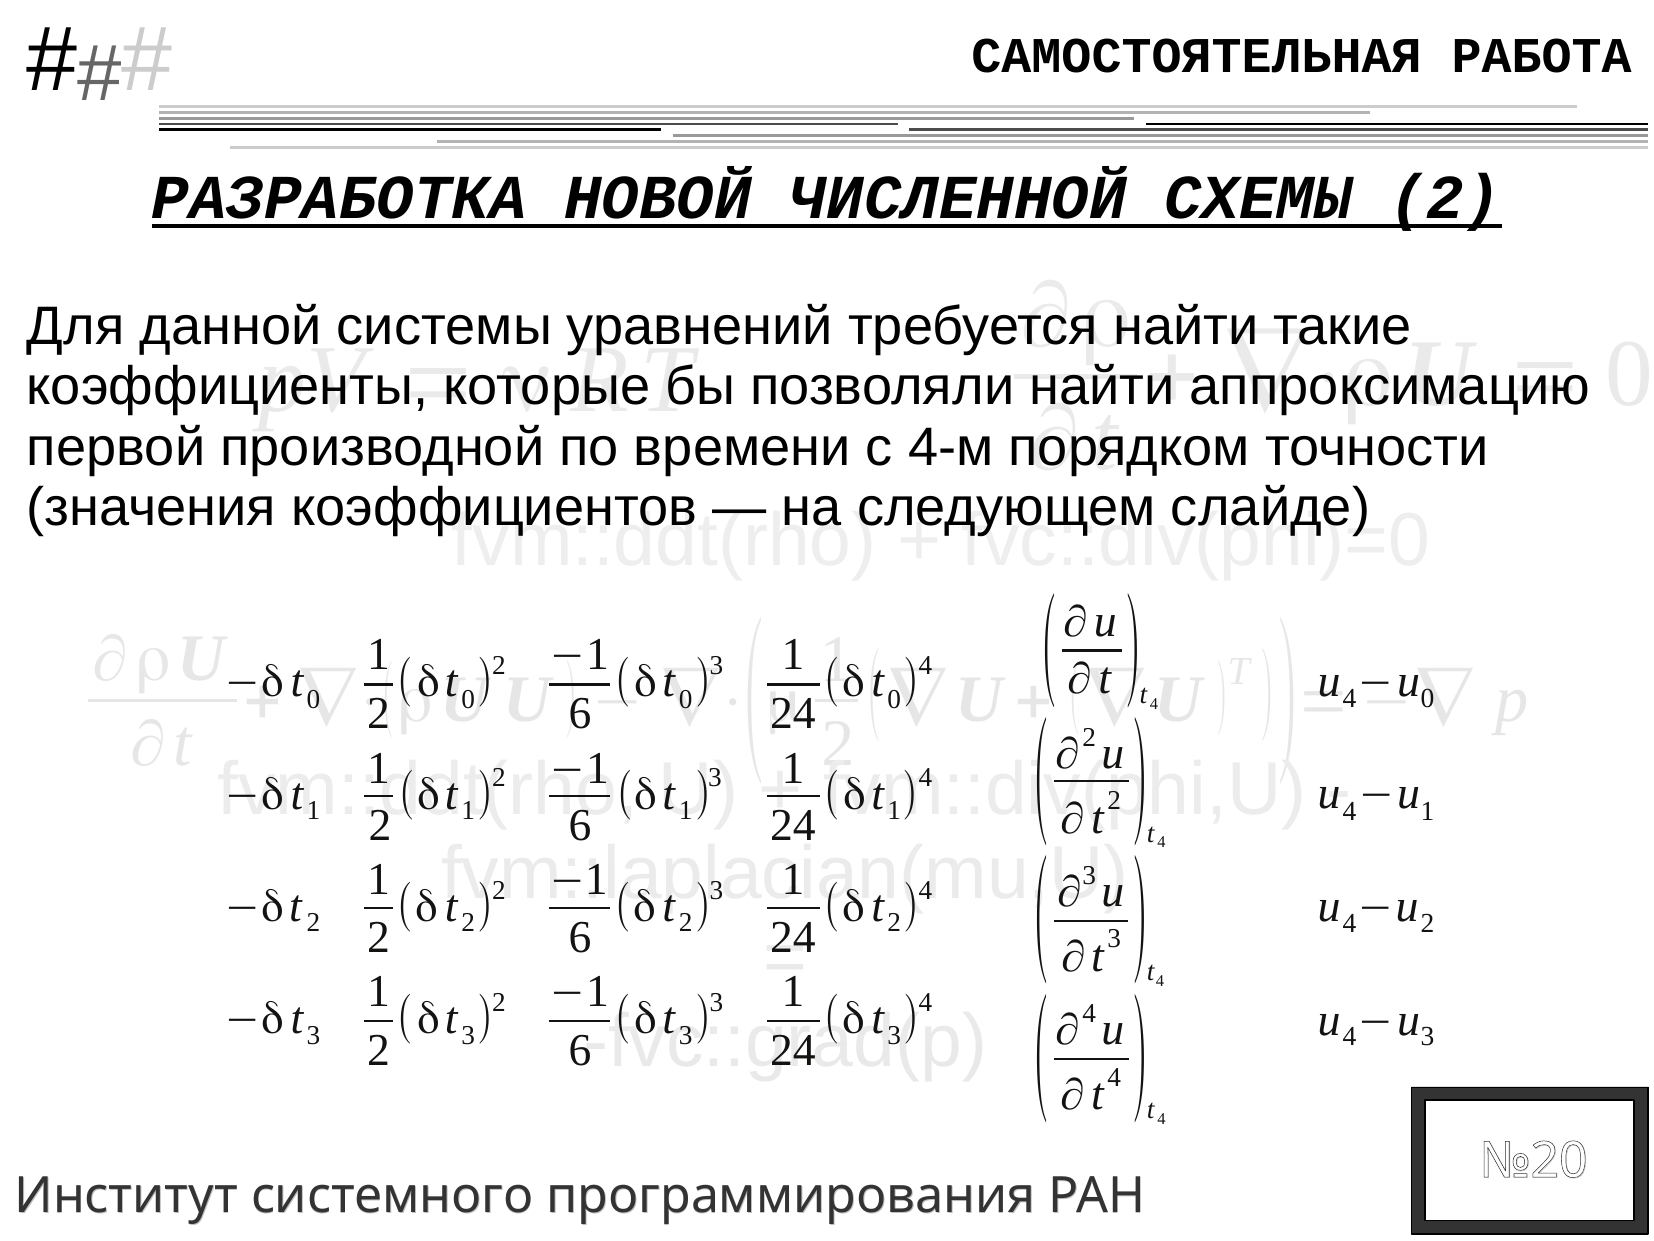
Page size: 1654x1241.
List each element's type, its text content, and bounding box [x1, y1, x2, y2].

chart [1027, 590, 1171, 1129]
title РАЗРАБОТКА НОВОЙ ЧИСЛЕННОЙ СХЕМЫ (2) [0, 147, 1654, 257]
chart [218, 625, 939, 1075]
text_box Для данной системы уравнений требуется найти такие коэффициенты, которые бы позволяли найти аппроксимацию первой производной по времени с 4-м порядком точности (значения коэффициентов — на следующем слайде) [26, 295, 1625, 538]
chart [1310, 655, 1441, 1052]
